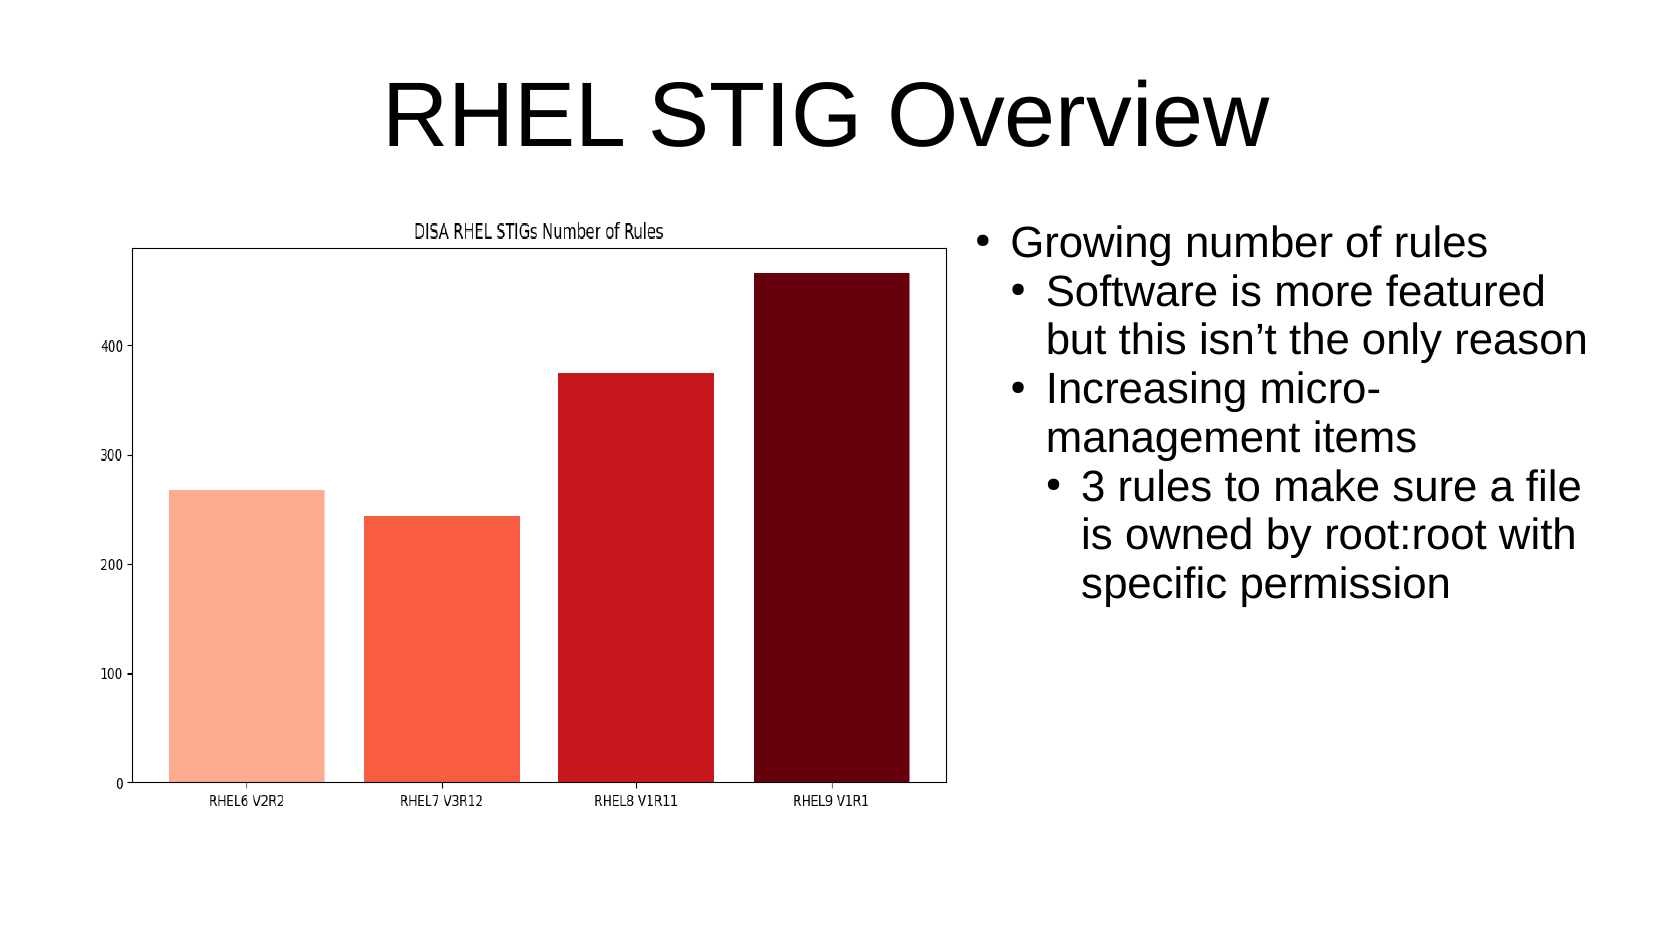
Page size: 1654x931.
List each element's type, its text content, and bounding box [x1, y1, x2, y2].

title RHEL STIG Overview [82, 37, 1571, 193]
picture [0, 165, 1051, 859]
text_box Growing number of rules Software is more featured but this isn’t the only reason Increasing micro-management items 3 rules to make sure a file is owned by root:root with specific permission [975, 217, 1613, 863]
